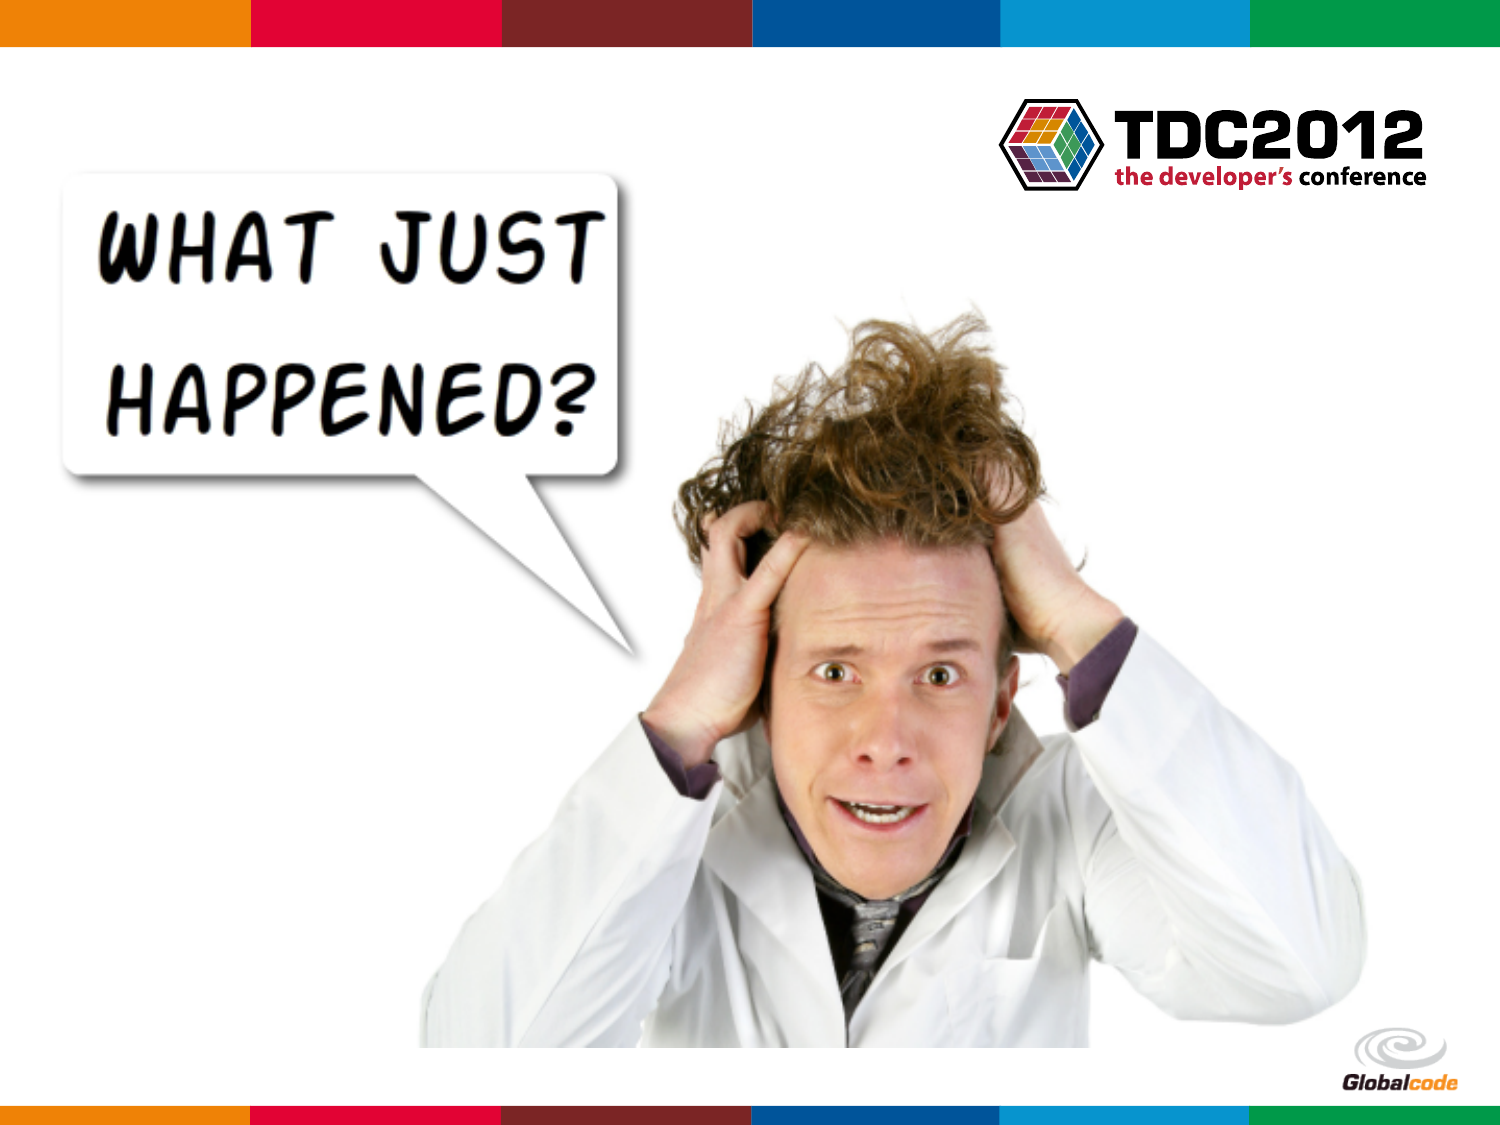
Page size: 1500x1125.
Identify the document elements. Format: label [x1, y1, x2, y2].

picture [30, 149, 1459, 1105]
